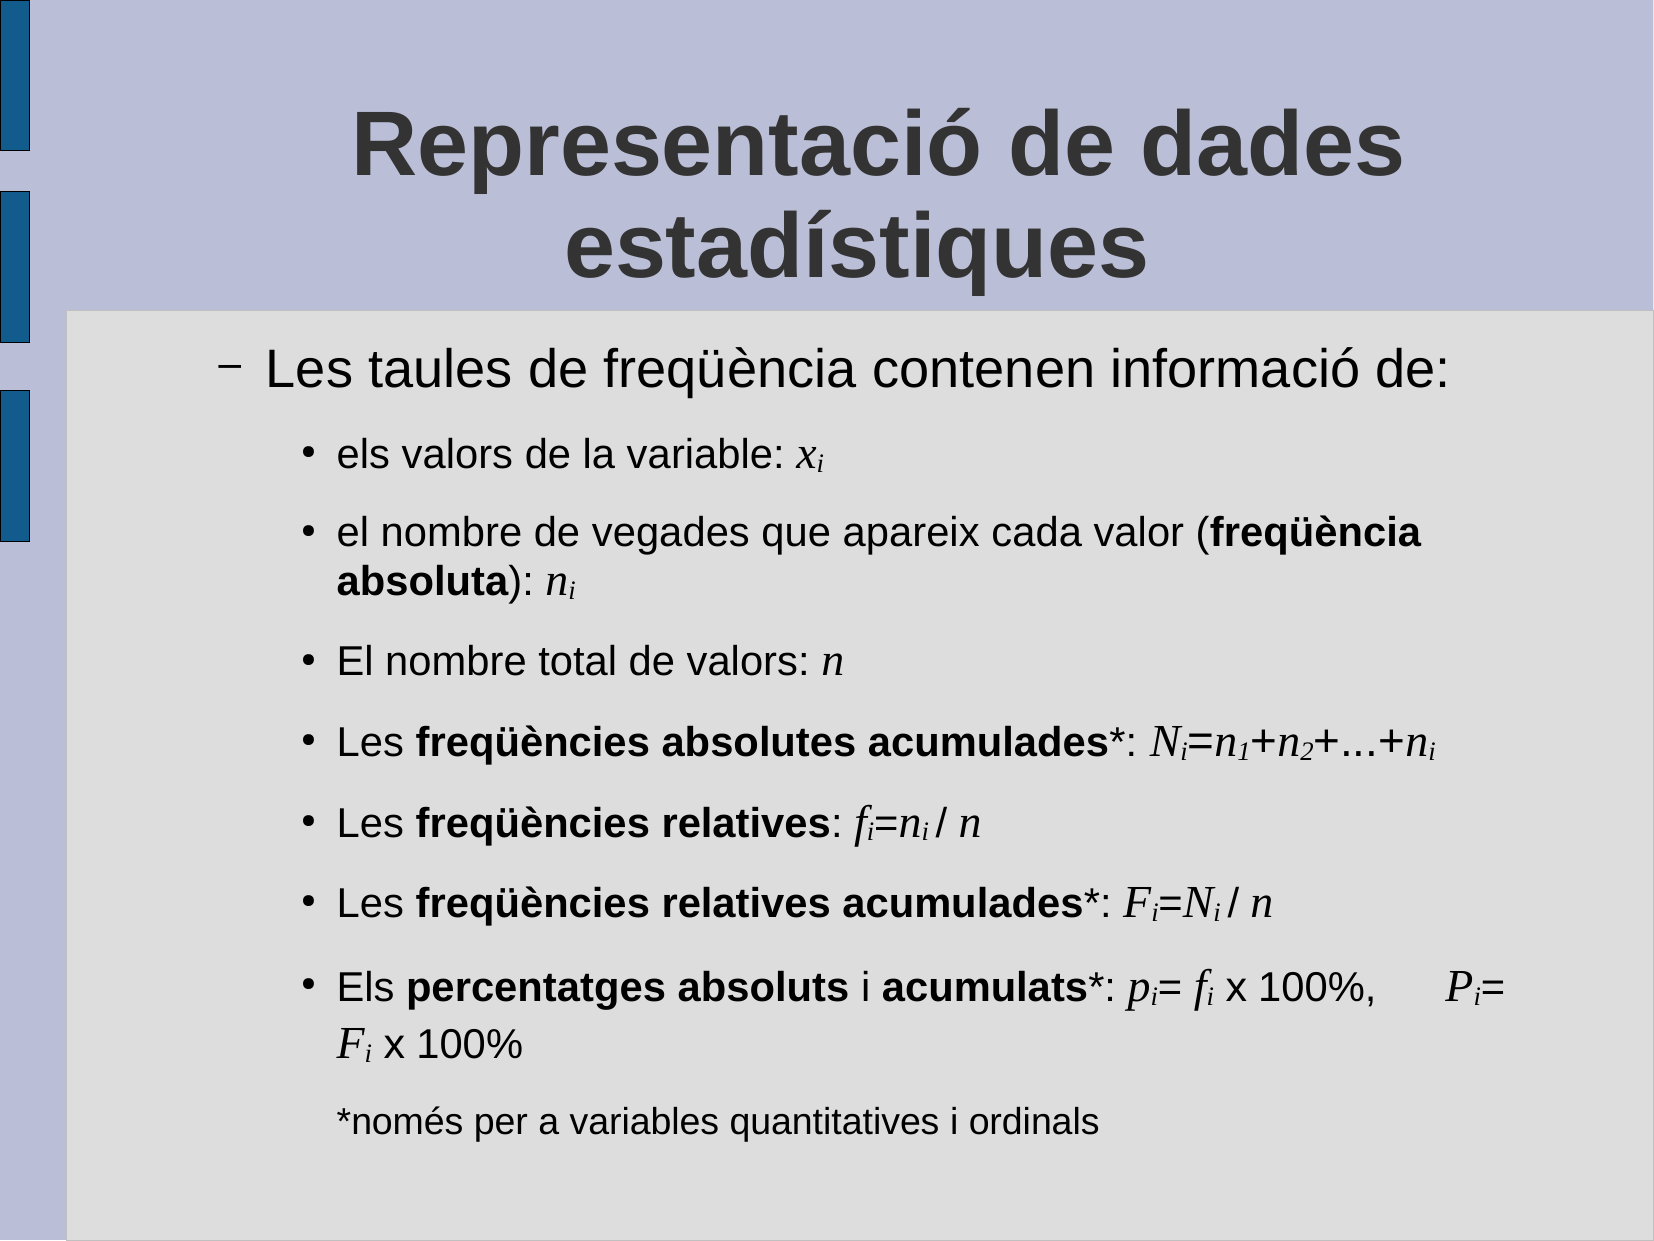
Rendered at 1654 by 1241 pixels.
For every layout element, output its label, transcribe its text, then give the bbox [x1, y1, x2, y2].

title Representació de dades estadístiques [121, 91, 1534, 299]
text_box Les taules de freqüència contenen informació de: els valors de la variable: xi el nombre de vegades que apareix cada valor (freqüència absoluta): ni El nombre total de valors: n Les freqüències absolutes acumulades*: Ni=n1+n2+...+ni Les freqüències relatives: fi=ni / n Les freqüències relatives acumulades*: Fi=Ni / n Els percentatges absoluts i acumulats*: pi= fi x 100%, Pi= Fi x 100% *només per a variables quantitatives i ordinals [124, 248, 1506, 1238]
